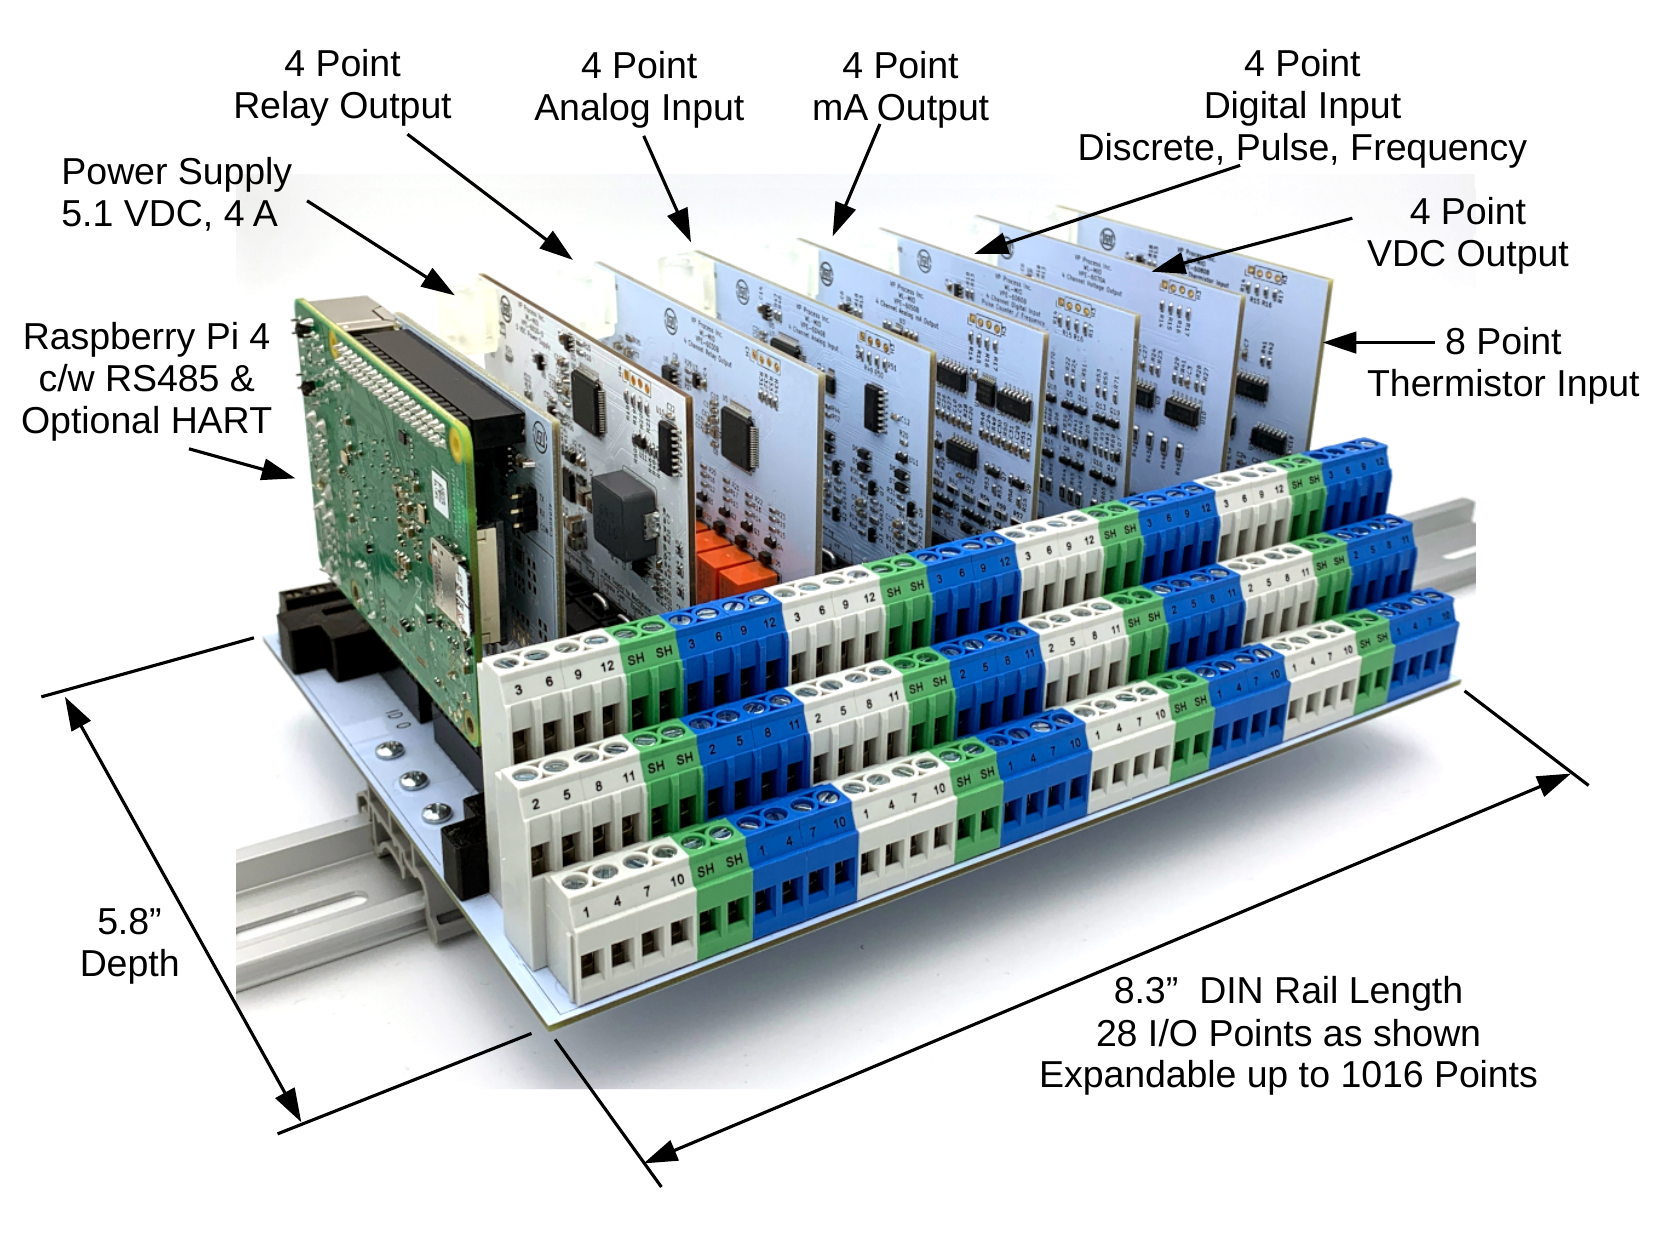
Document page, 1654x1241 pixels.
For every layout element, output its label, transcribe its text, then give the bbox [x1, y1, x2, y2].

picture [236, 174, 1476, 1105]
text_box Raspberry Pi 4 c/w RS485 & Optional HART [6, 308, 288, 449]
text_box 4 Point Relay Output [218, 35, 467, 135]
text_box 4 Point mA Output [797, 37, 1005, 136]
text_box Power Supply 5.1 VDC, 4 A [46, 143, 308, 243]
picture [236, 1010, 282, 1105]
text_box 5.8” Depth [64, 893, 195, 993]
picture [1130, 816, 1476, 962]
text_box 8.3” DIN Rail Length 28 I/O Points as shown Expandable up to 1016 Points [1024, 962, 1554, 1104]
text_box 8 Point Thermistor Input [1352, 312, 1654, 412]
text_box 4 Point Analog Input [519, 37, 760, 136]
picture [789, 1006, 1476, 1105]
text_box 4 Point VDC Output [1352, 183, 1585, 282]
text_box 4 Point Digital Input Discrete, Pulse, Frequency [1062, 35, 1543, 219]
